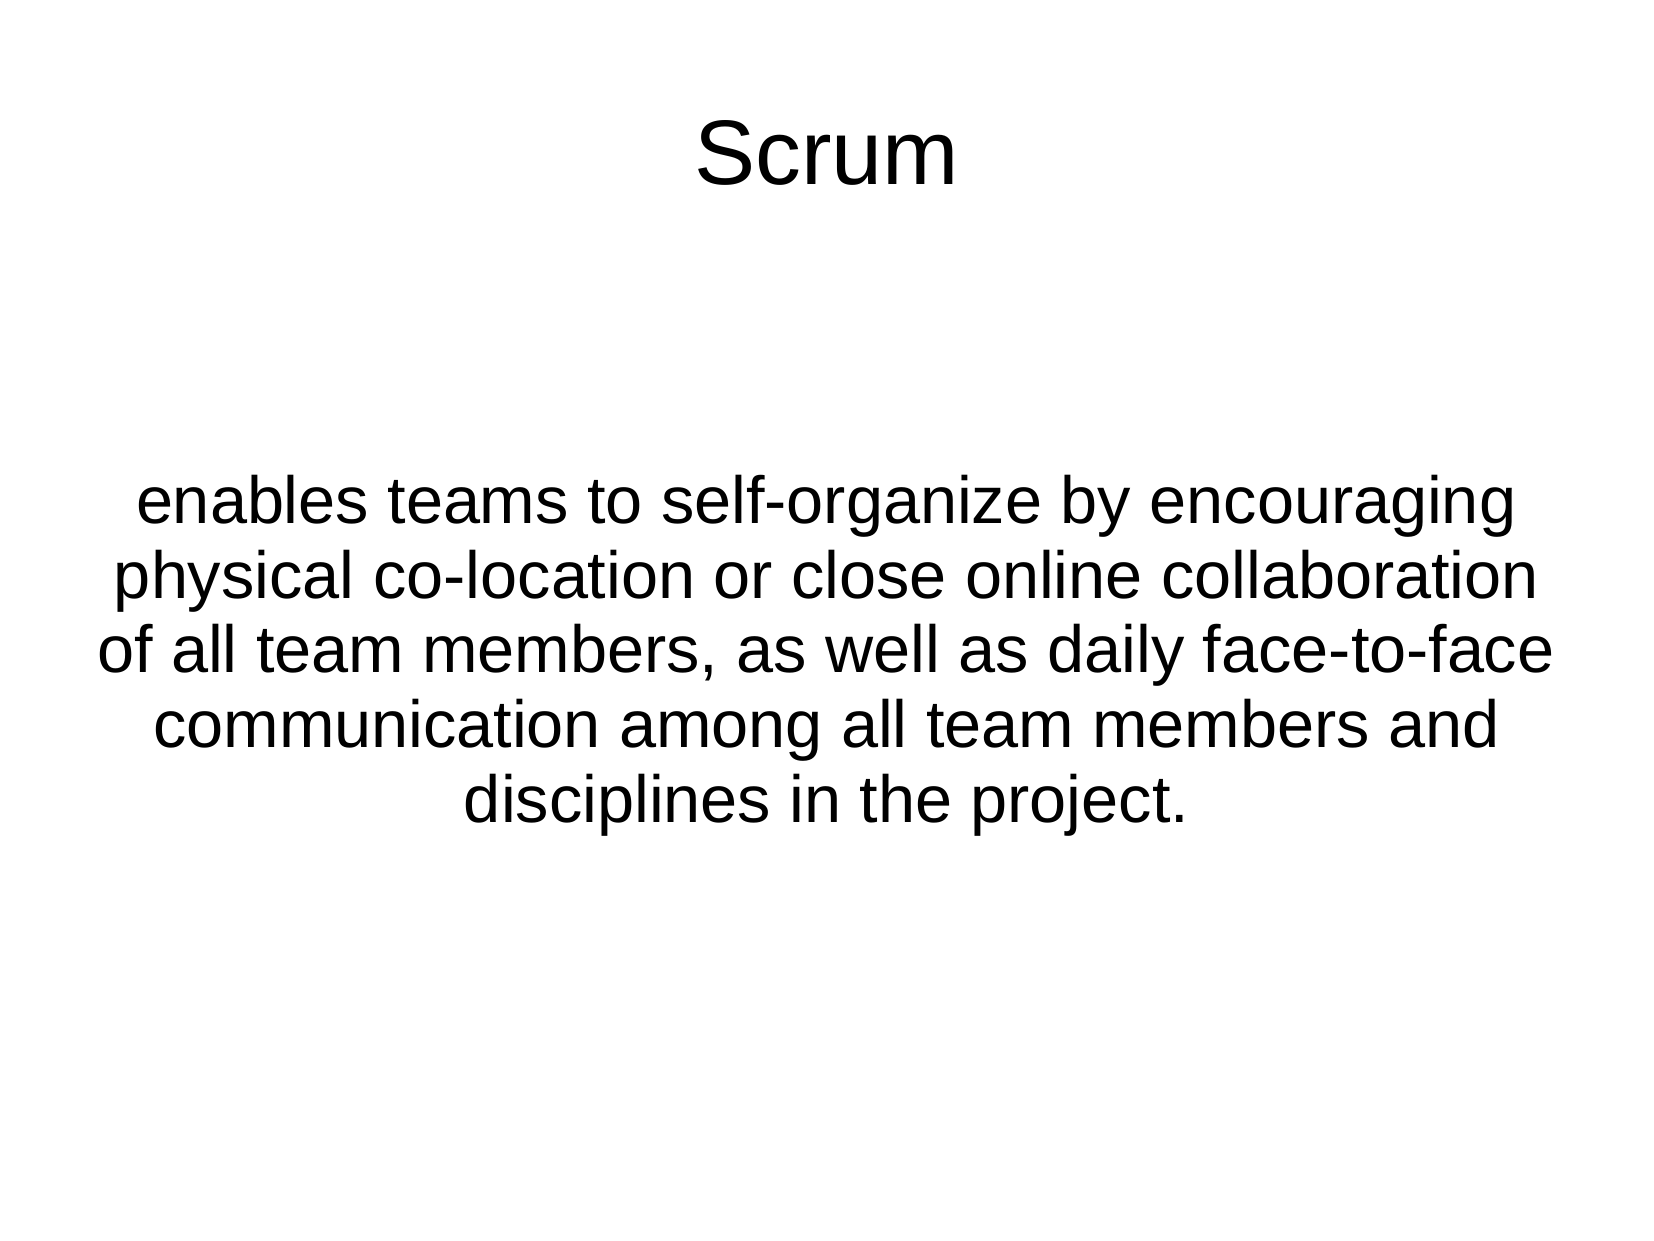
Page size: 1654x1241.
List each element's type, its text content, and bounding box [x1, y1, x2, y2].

subtitle enables teams to self-organize by encouraging physical co-location or close online collaboration of all team members, as well as daily face-to-face communication among all team members and disciplines in the project. [82, 290, 1571, 1010]
title Scrum [82, 49, 1571, 257]
